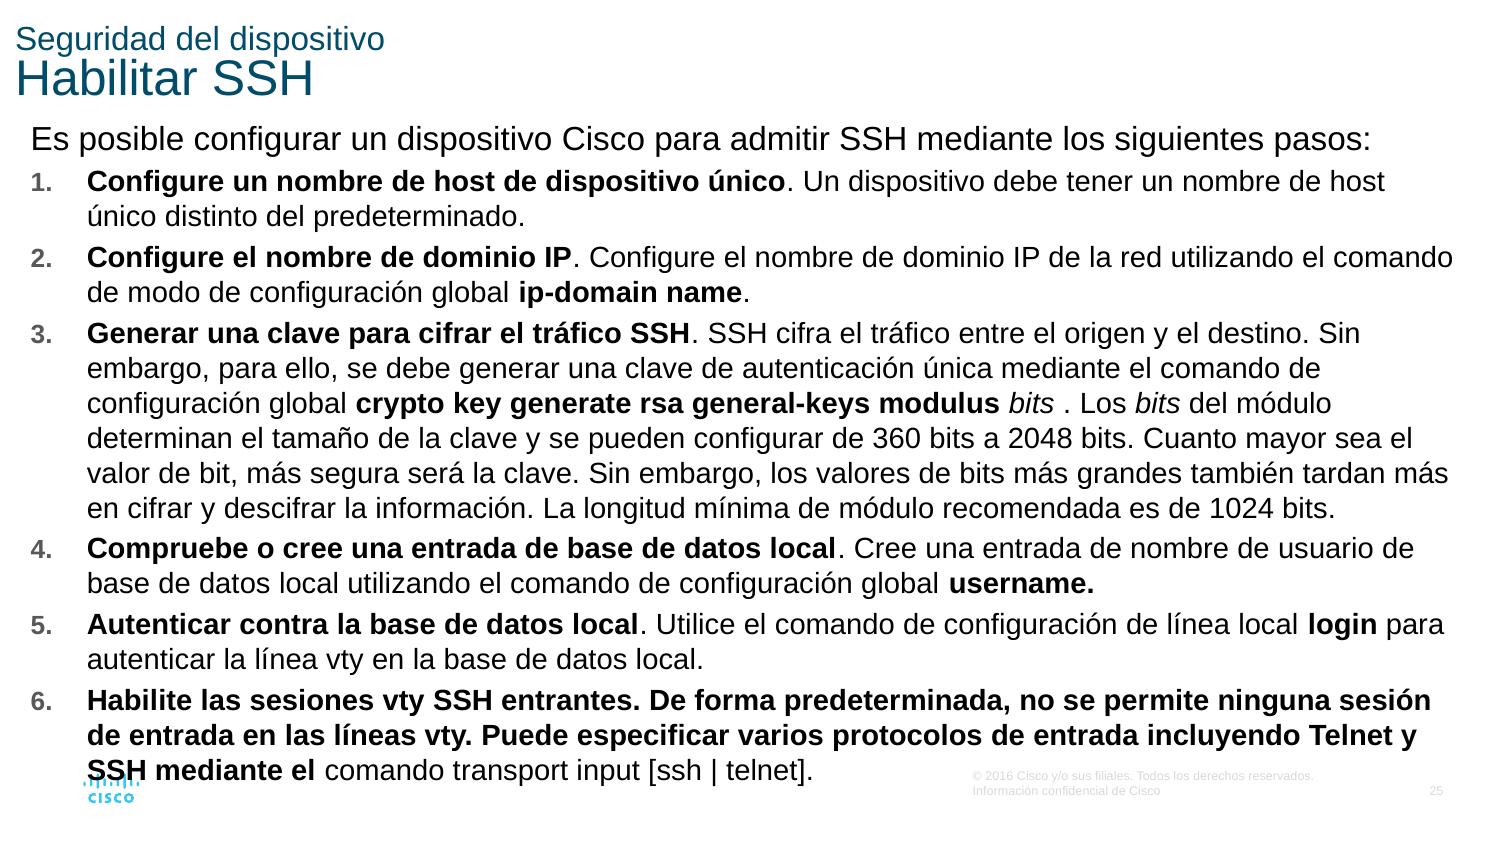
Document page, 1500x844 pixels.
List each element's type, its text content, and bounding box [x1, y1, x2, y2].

list Es posible configurar un dispositivo Cisco para admitir SSH mediante los siguientes pasos: Configure un nombre de host de dispositivo único. Un dispositivo debe tener un nombre de host único distinto del predeterminado. Configure el nombre de dominio IP. Configure el nombre de dominio IP de la red utilizando el comando de modo de configuración global ip-domain name. Generar una clave para cifrar el tráfico SSH. SSH cifra el tráfico entre el origen y el destino. Sin embargo, para ello, se debe generar una clave de autenticación única mediante el comando de configuración global crypto key generate rsa general-keys modulus bits . Los bits del módulo determinan el tamaño de la clave y se pueden configurar de 360 bits a 2048 bits. Cuanto mayor sea el valor de bit, más segura será la clave. Sin embargo, los valores de bits más grandes también tardan más en cifrar y descifrar la información. La longitud mínima de módulo recomendada es de 1024 bits. Compruebe o cree una entrada de base de datos local. Cree una entrada de nombre de usuario de base de datos local utilizando el comando de configuración global username. Autenticar contra la base de datos local. Utilice el comando de configuración de línea local login para autenticar la línea vty en la base de datos local. Habilite las sesiones vty SSH entrantes. De forma predeterminada, no se permite ninguna sesión de entrada en las líneas vty. Puede especificar varios protocolos de entrada incluyendo Telnet y SSH mediante el comando transport input [ssh | telnet]. [15, 109, 1477, 754]
title Seguridad del dispositivo Habilitar SSH [0, 5, 1369, 126]
